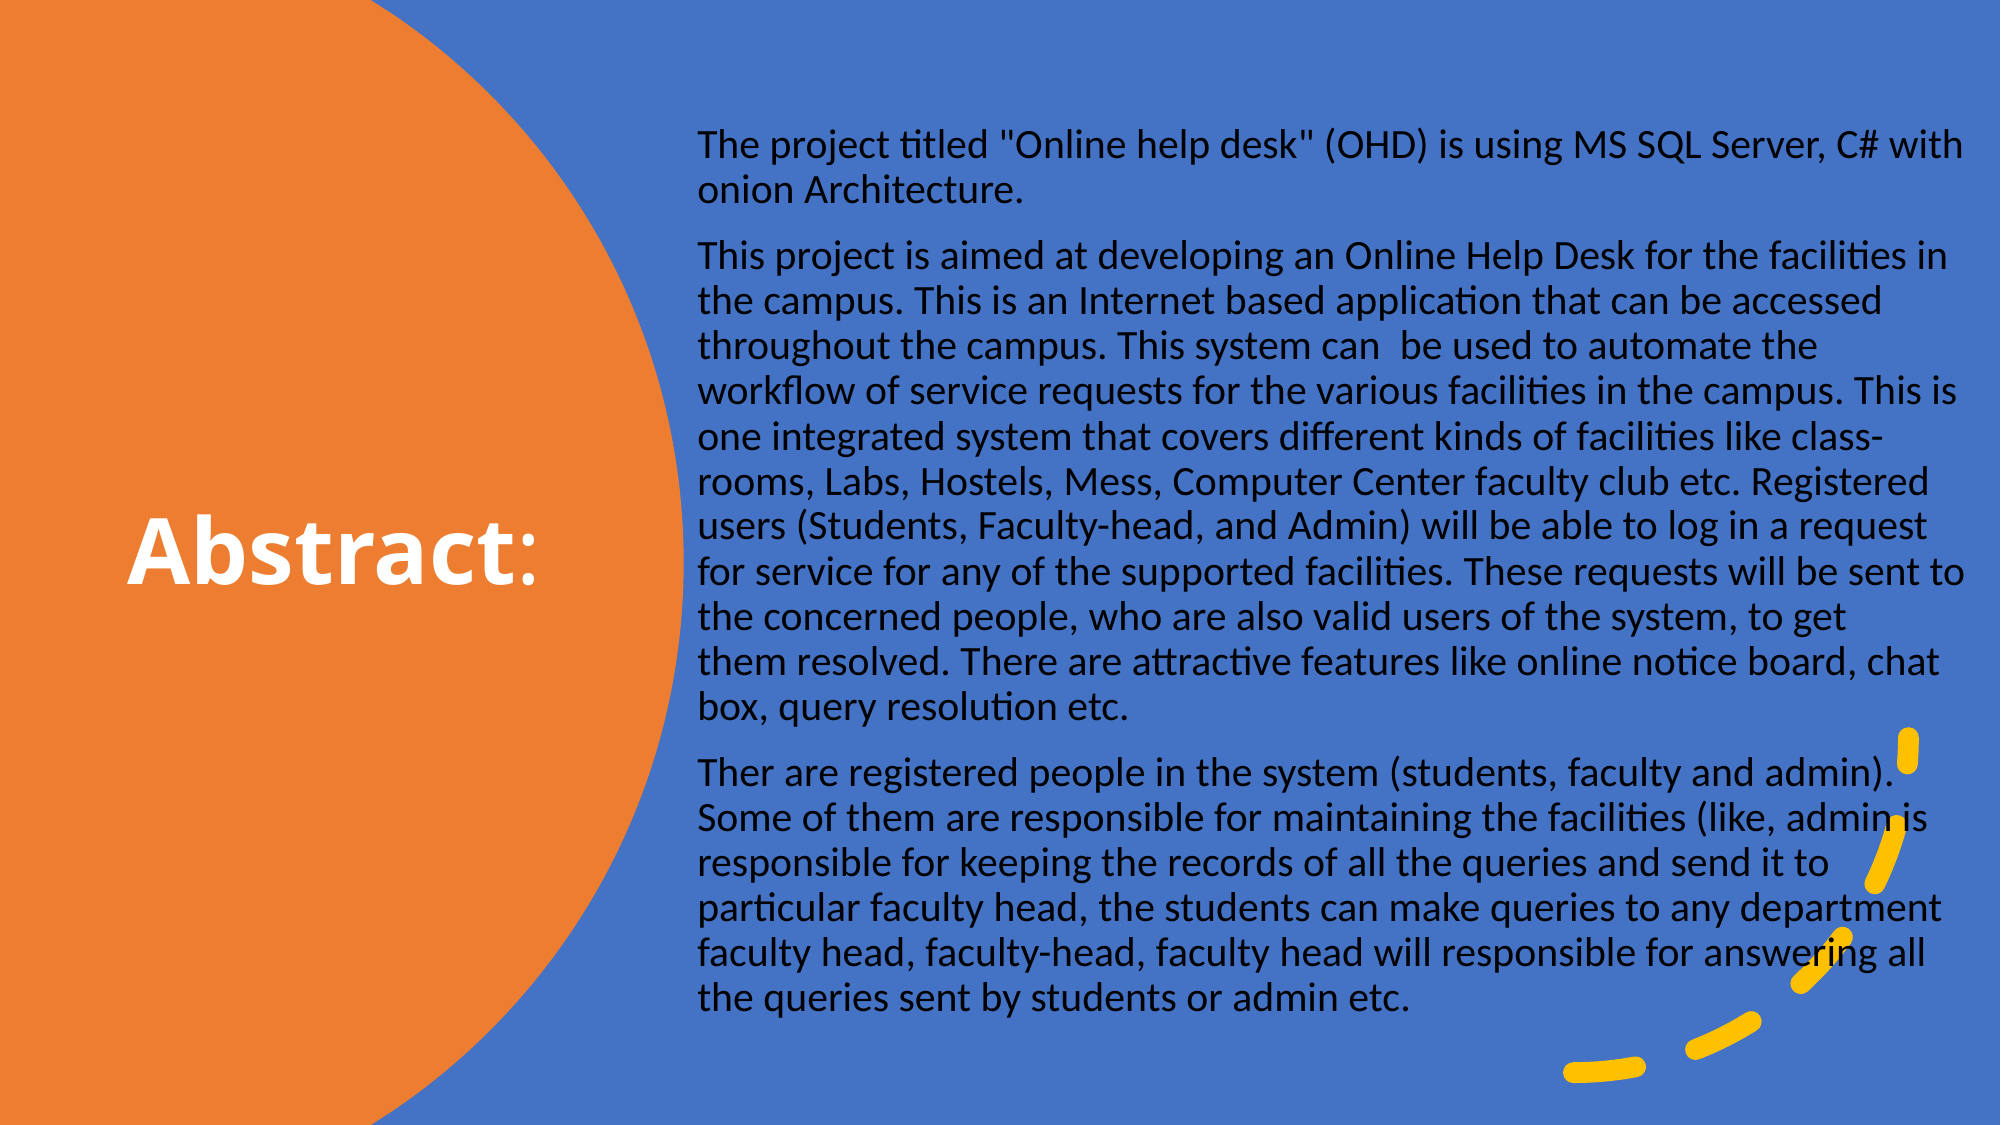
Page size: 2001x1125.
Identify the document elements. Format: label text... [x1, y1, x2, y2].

text_box [0, 0, 2000, 1125]
list The project titled "Online help desk" (OHD) is using MS SQL Server, C# with onion Architecture. This project is aimed at developing an Online Help Desk for the facilities in the campus. This is an Internet based application that can be accessed throughout the campus. This system can be used to automate the workflow of service requests for the various facilities in the campus. This is one integrated system that covers different kinds of facilities like class-rooms, Labs, Hostels, Mess, Computer Center faculty club etc. Registered users (Students, Faculty-head, and Admin) will be able to log in a request for service for any of the supported facilities. These requests will be sent to the concerned people, who are also valid users of the system, to get them resolved. There are attractive features like online notice board, chat box, query resolution etc. Ther are registered people in the system (students, faculty and admin). Some of them are responsible for maintaining the facilities (like, admin is responsible for keeping the records of all the queries and send it to particular faculty head, the students can make queries to any department faculty head, faculty-head, faculty head will responsible for answering all the queries sent by students or admin etc. [682, 30, 1997, 1113]
title Abstract: [112, 189, 638, 922]
